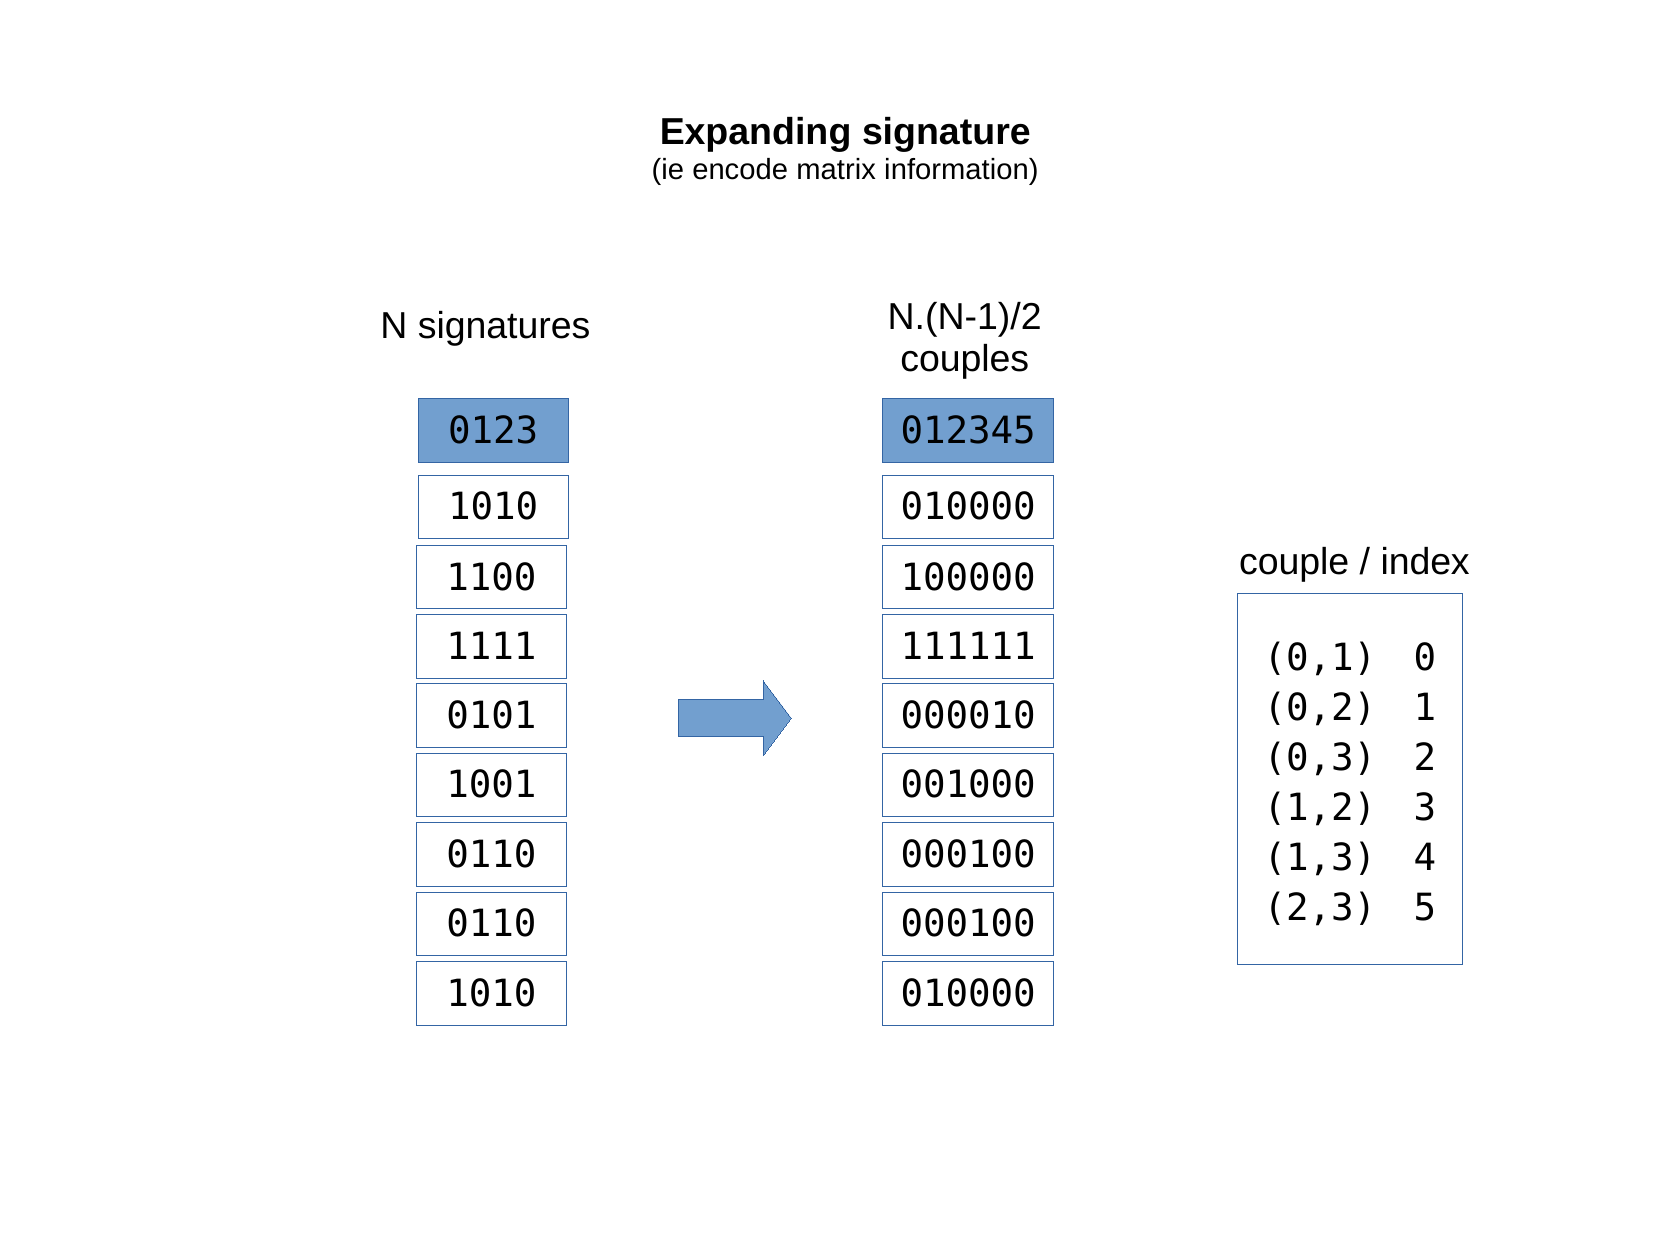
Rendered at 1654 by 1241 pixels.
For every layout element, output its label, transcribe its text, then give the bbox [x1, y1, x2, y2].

text_box 000010 [882, 683, 1054, 748]
text_box (0,1) 0 (0,2) 1 (0,3) 2 (1,2) 3 (1,3) 4 (2,3) 5 [1237, 593, 1463, 965]
text_box 1010 [416, 961, 567, 1026]
text_box 1111 [416, 614, 567, 679]
text_box N.(N-1)/2 couples [807, 299, 1122, 375]
text_box 010000 [882, 475, 1054, 539]
text_box 010000 [882, 961, 1054, 1026]
text_box 111111 [882, 614, 1054, 679]
text_box 0110 [416, 892, 567, 956]
text_box N signatures [317, 287, 654, 363]
text_box 0123 [418, 398, 569, 463]
text_box 1100 [416, 545, 567, 609]
text_box 1001 [416, 753, 567, 817]
text_box 0101 [416, 683, 567, 748]
text_box 000100 [882, 892, 1054, 956]
text_box Expanding signature (ie encode matrix information) [565, 110, 1126, 186]
text_box 001000 [882, 753, 1054, 817]
text_box 000100 [882, 822, 1054, 887]
text_box couple / index [1197, 524, 1512, 600]
text_box 012345 [882, 398, 1054, 463]
text_box 0110 [416, 822, 567, 887]
text_box [678, 680, 792, 756]
text_box 1010 [418, 475, 569, 539]
text_box 100000 [882, 545, 1054, 609]
